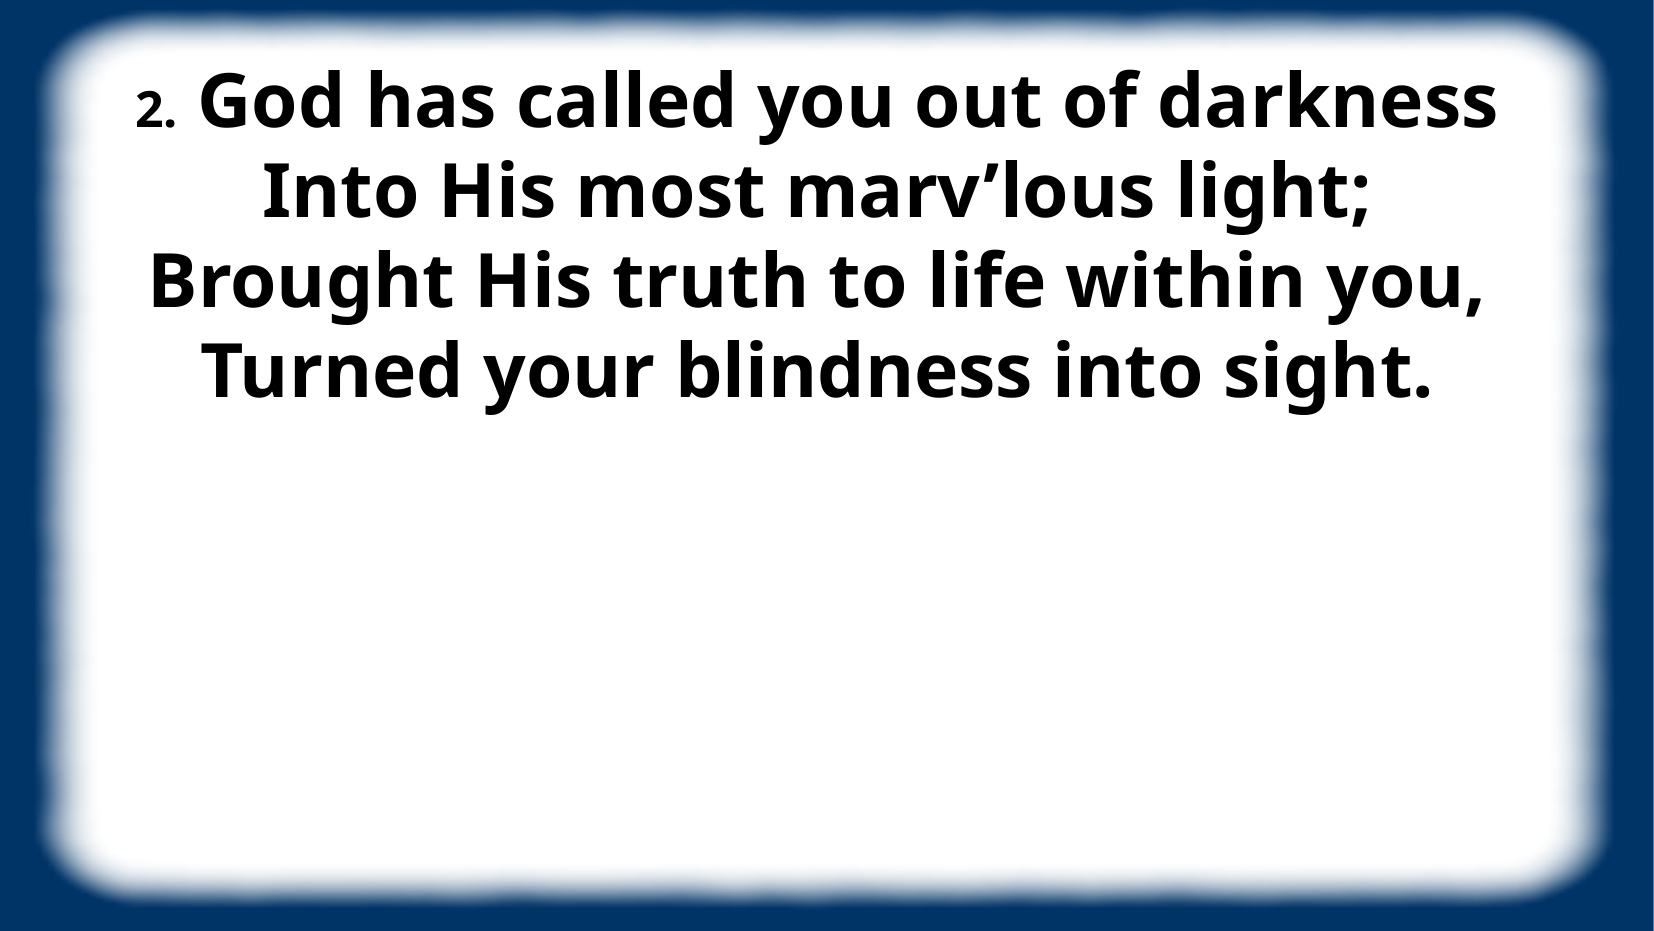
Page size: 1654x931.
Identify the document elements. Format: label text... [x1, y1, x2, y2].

picture [0, 0, 1654, 931]
text_box 2. God has called you out of darkness Into His most marv’lous light; Brought His truth to life within you, Turned your blindness into sight. [90, 44, 1546, 420]
